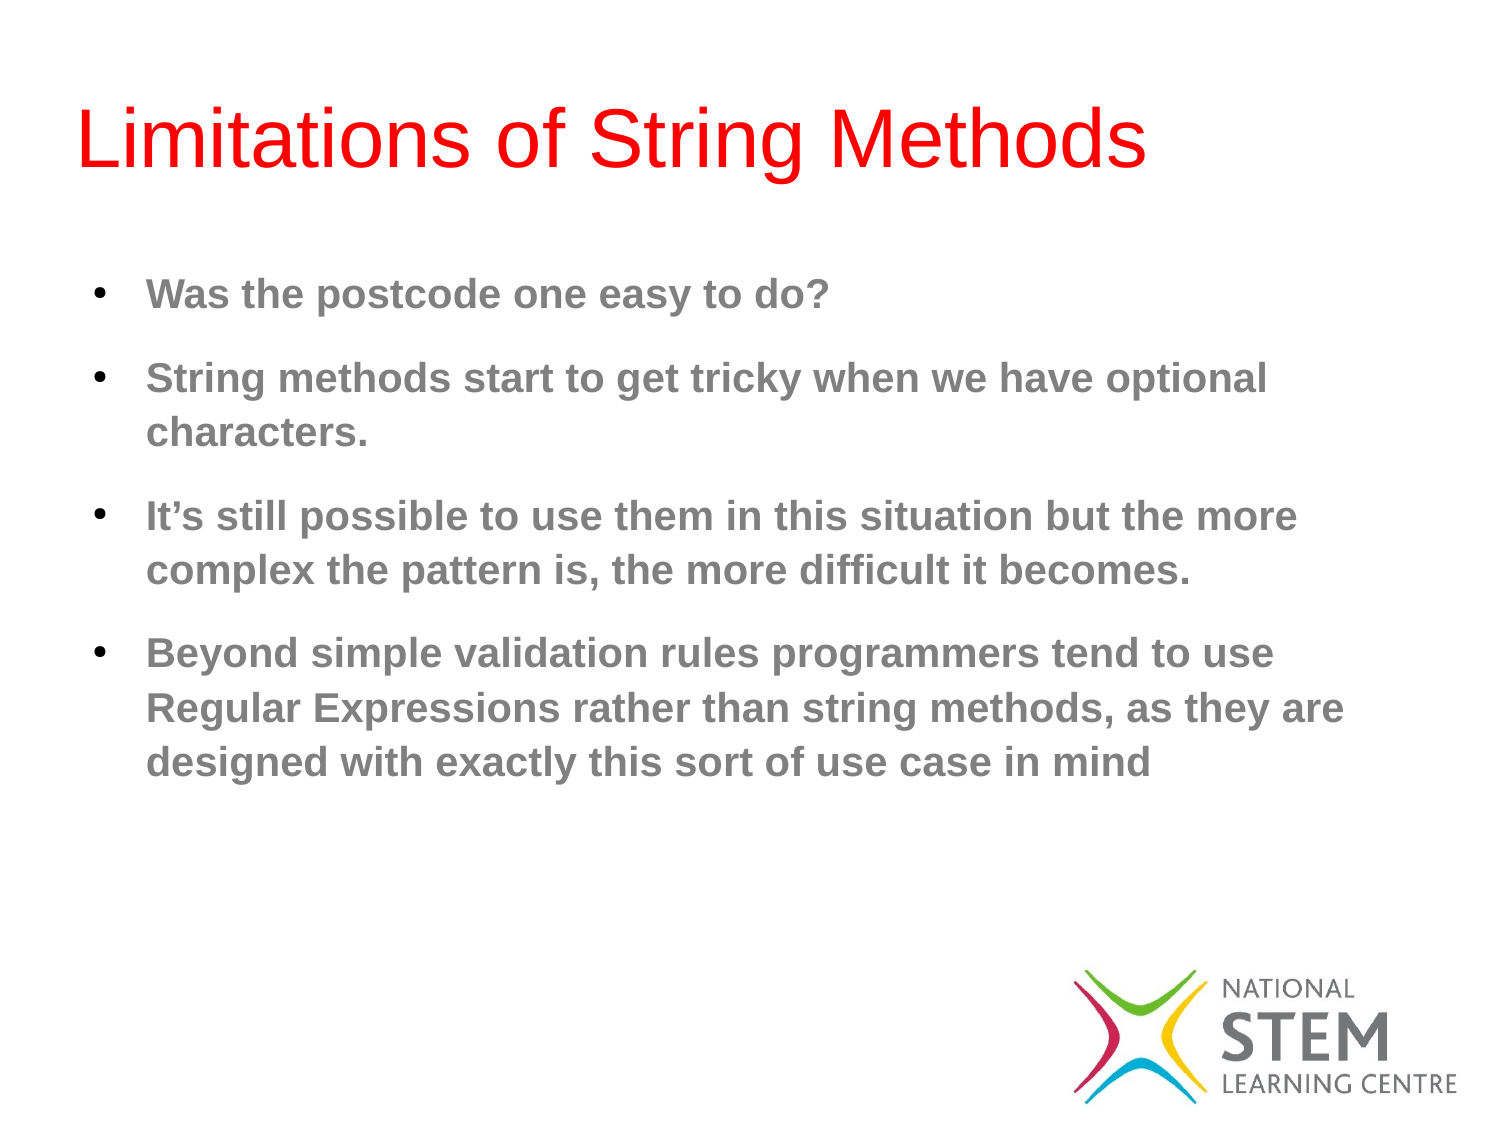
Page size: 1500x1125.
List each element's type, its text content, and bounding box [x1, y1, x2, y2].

list Was the postcode one easy to do? String methods start to get tricky when we have optional characters. It’s still possible to use them in this situation but the more complex the pattern is, the more difficult it becomes. Beyond simple validation rules programmers tend to use Regular Expressions rather than string methods, as they are designed with exactly this sort of use case in mind [75, 263, 1425, 916]
title Limitations of String Methods [75, 44, 1425, 233]
picture [1057, 953, 1472, 1120]
